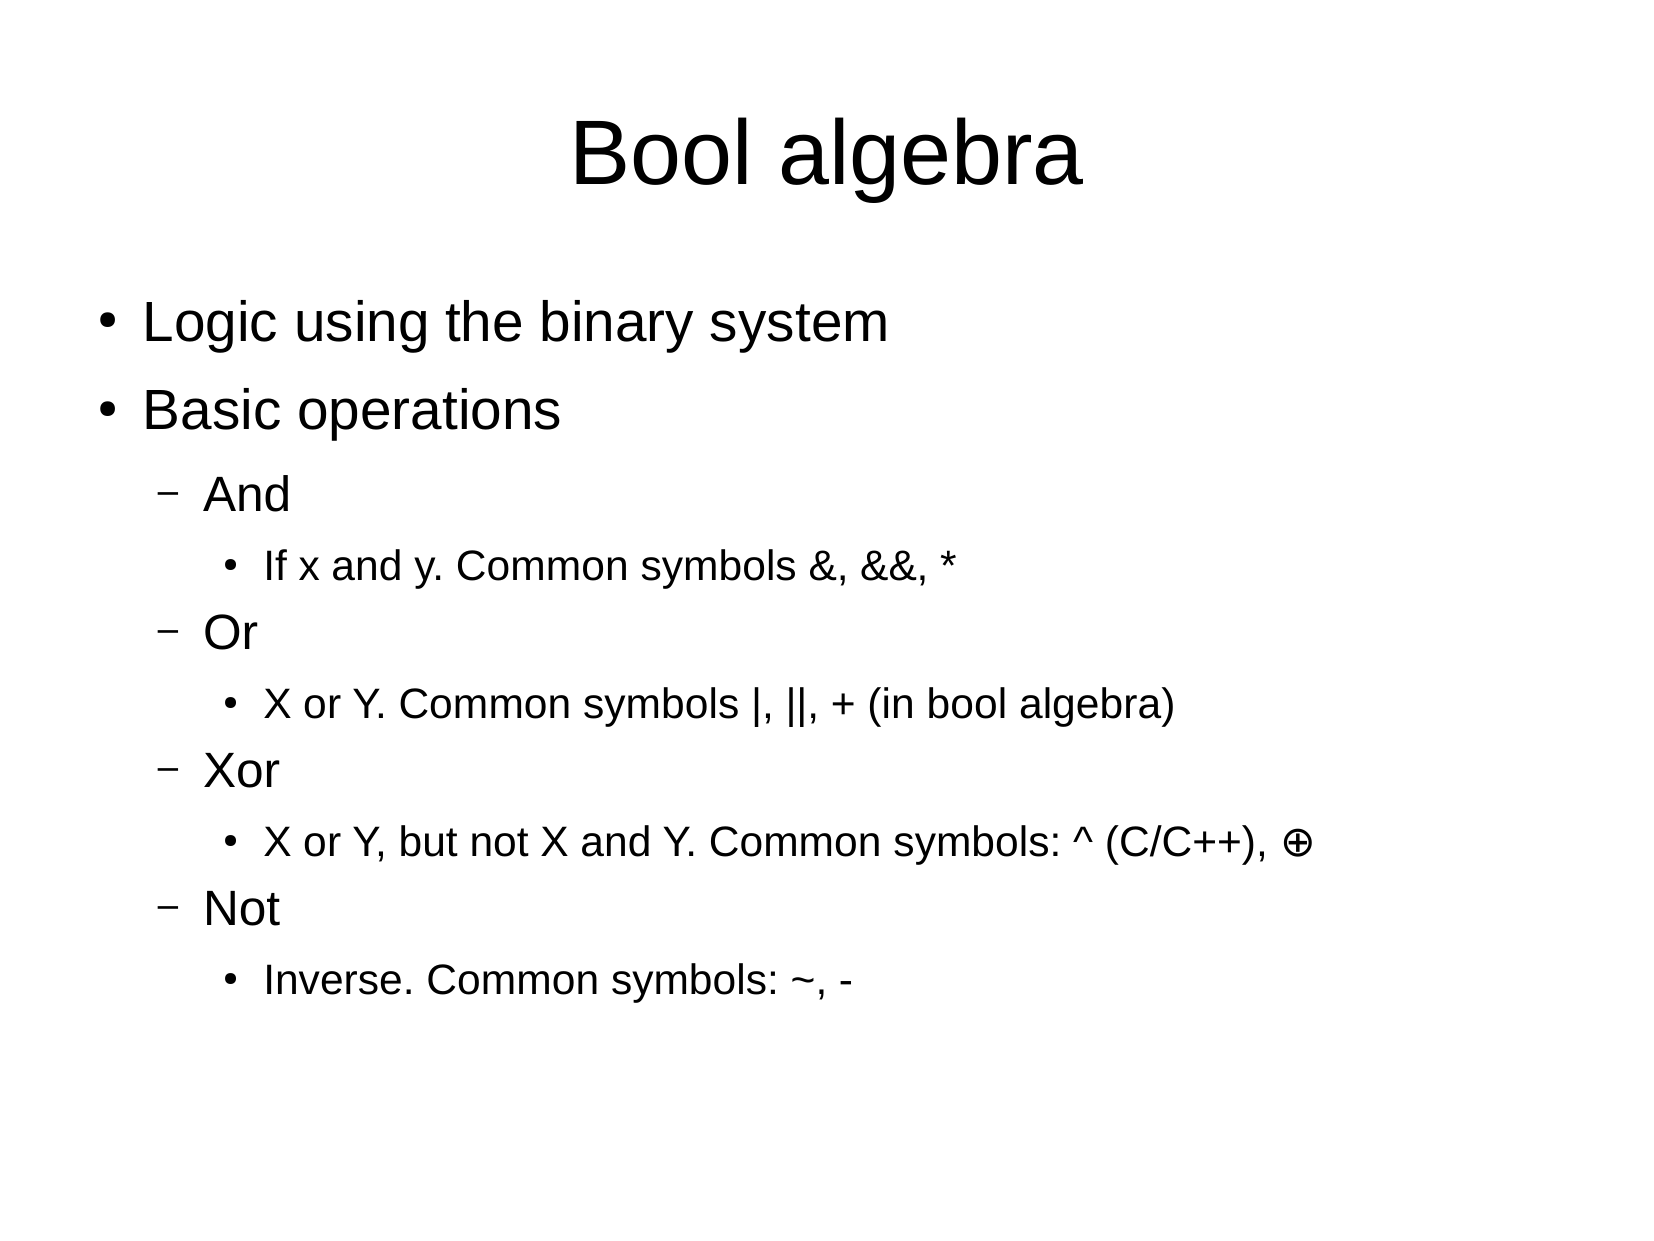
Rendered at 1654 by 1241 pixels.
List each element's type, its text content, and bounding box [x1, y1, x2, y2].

title Bool algebra [82, 49, 1571, 257]
list Logic using the binary system Basic operations And If x and y. Common symbols &, &&, * Or X or Y. Common symbols |, ||, + (in bool algebra) Xor X or Y, but not X and Y. Common symbols: ^ (C/C++), ⊕ Not Inverse. Common symbols: ~, - [82, 290, 1571, 1010]
